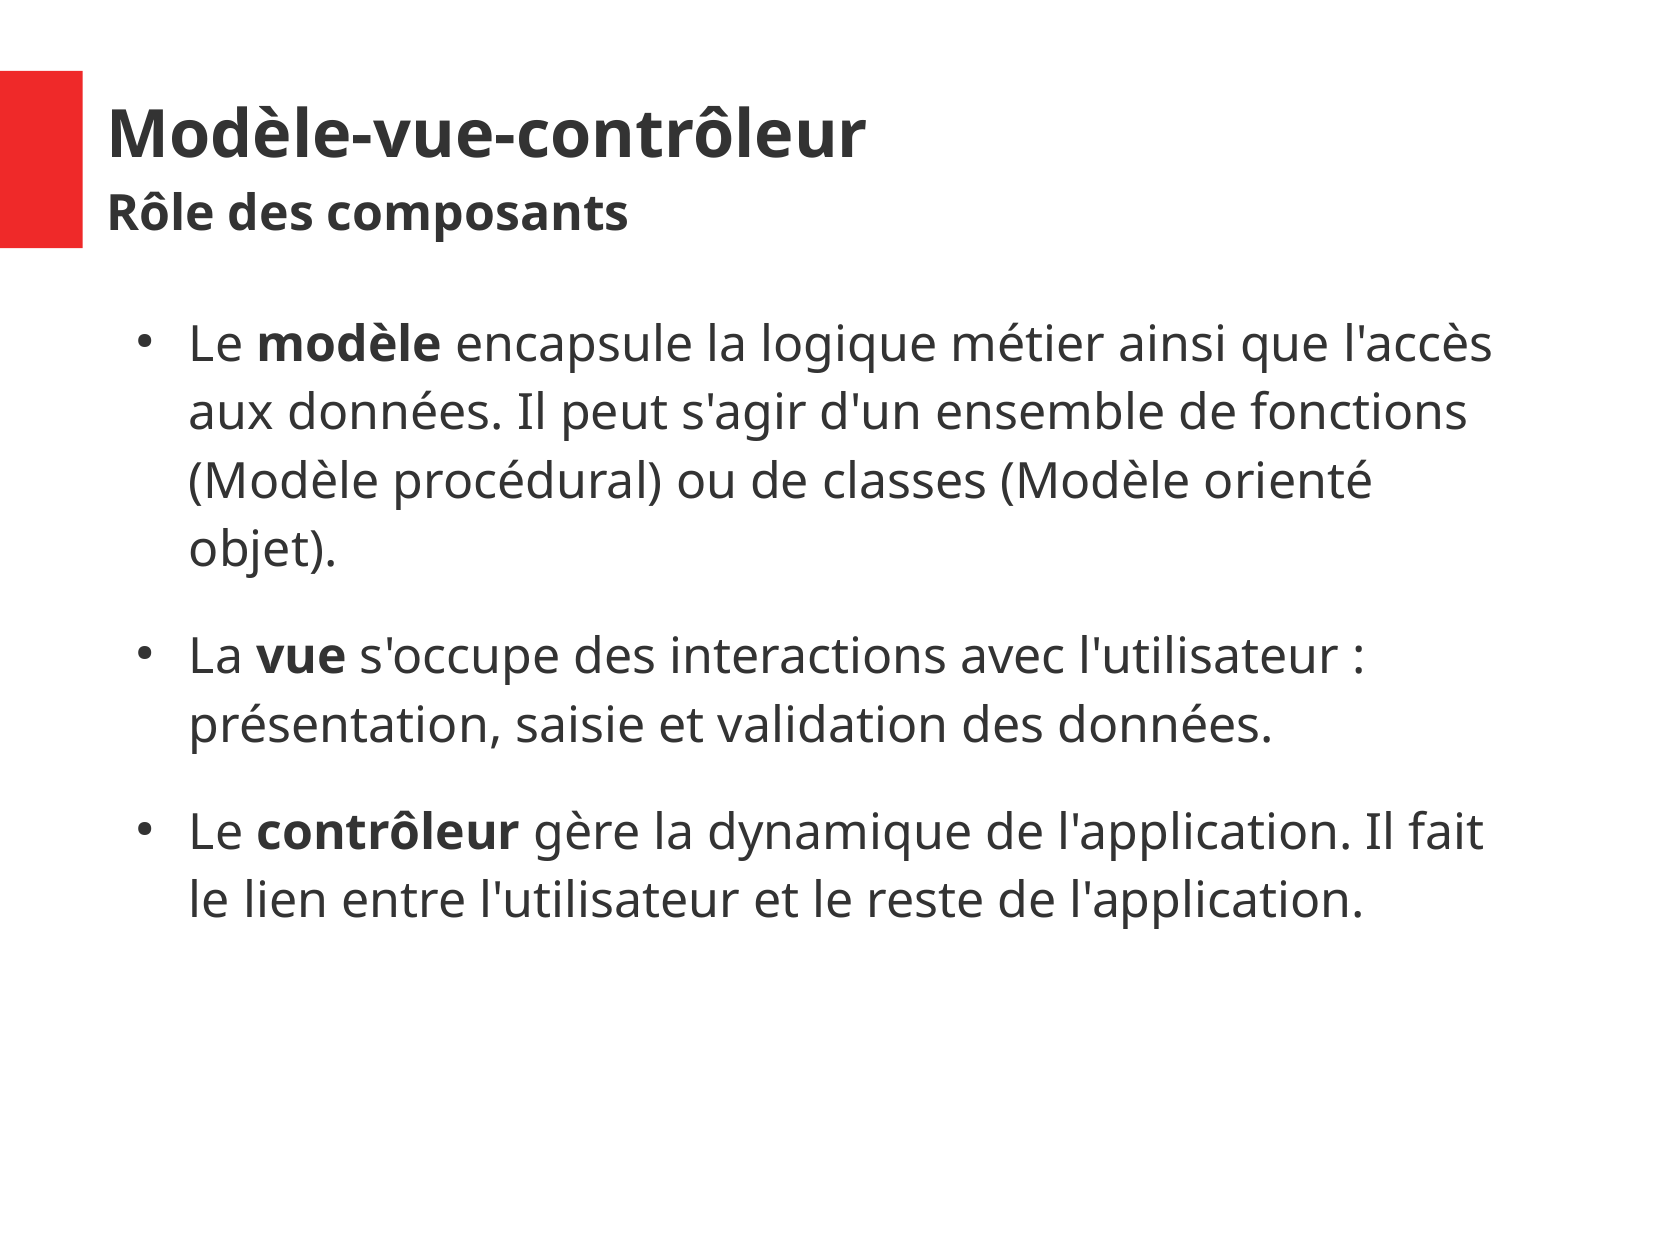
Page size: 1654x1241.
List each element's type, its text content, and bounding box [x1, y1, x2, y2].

list Le modèle encapsule la logique métier ainsi que l'accès aux données. Il peut s'agir d'un ensemble de fonctions (Modèle procédural) ou de classes (Modèle orienté objet). La vue s'occupe des interactions avec l'utilisateur : présentation, saisie et validation des données. Le contrôleur gère la dynamique de l'application. Il fait le lien entre l'utilisateur et le reste de l'application. [118, 308, 1524, 1028]
title Modèle-vue-contrôleur Rôle des composants [106, 47, 1512, 284]
